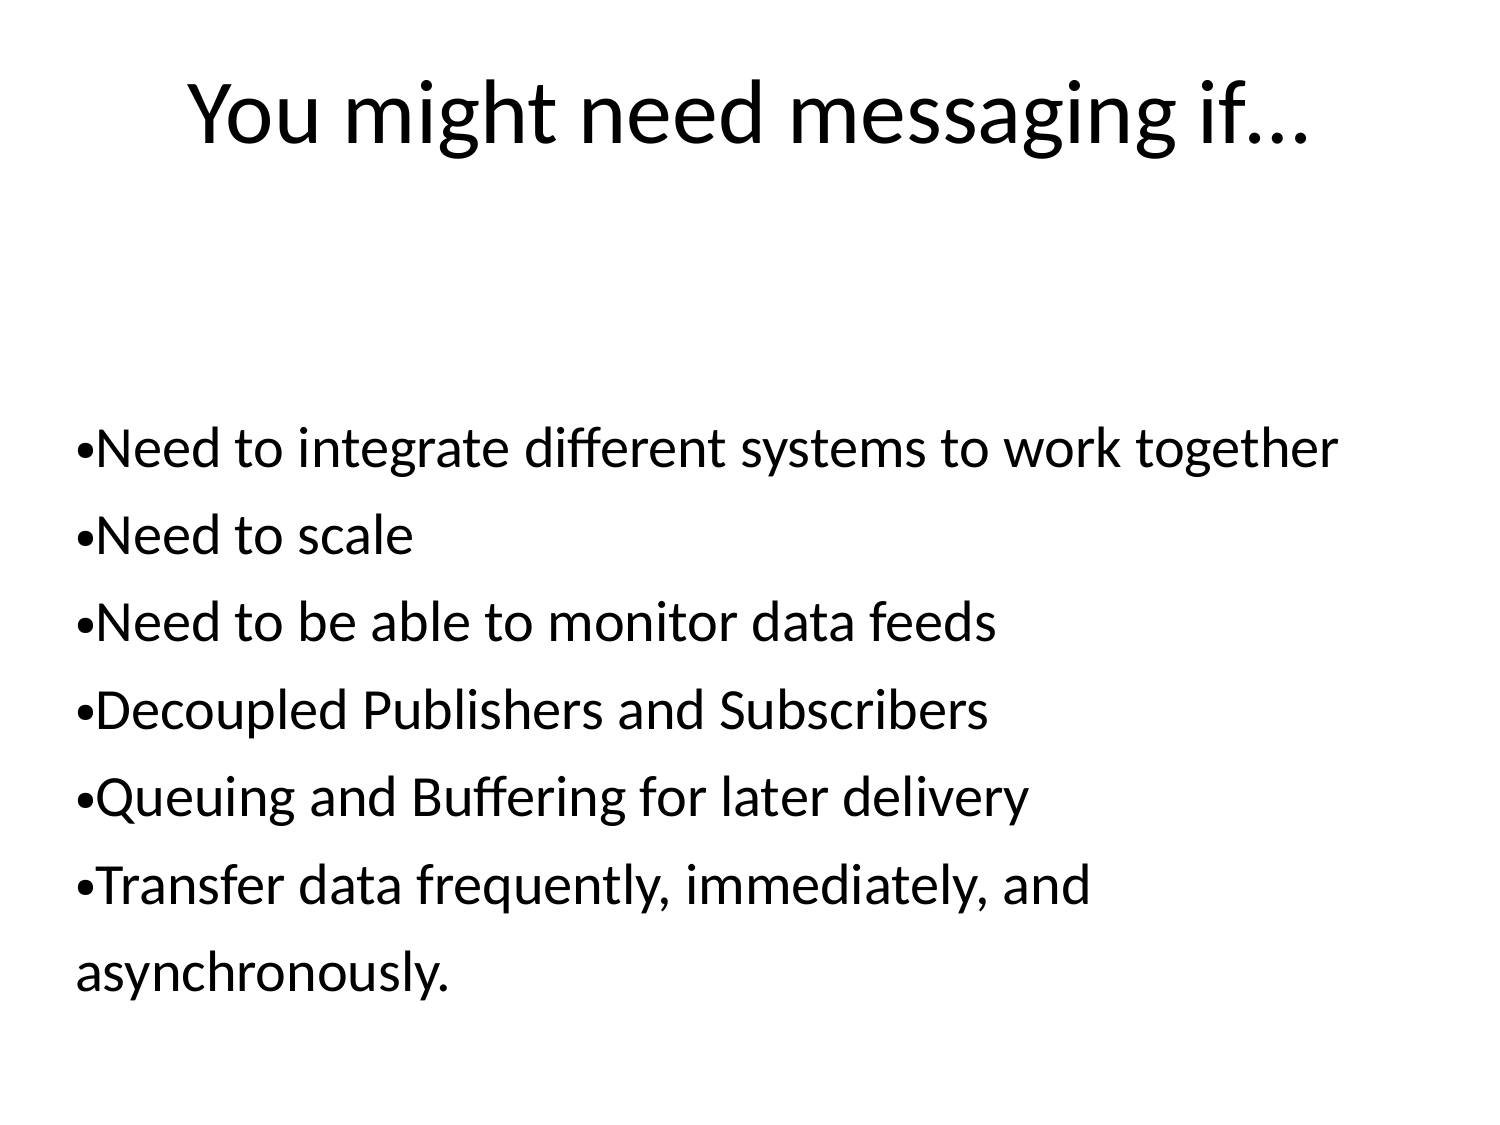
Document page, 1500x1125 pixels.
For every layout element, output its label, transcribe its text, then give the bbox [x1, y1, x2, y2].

subtitle Need to integrate different systems to work together Need to scale Need to be able to monitor data feeds Decoupled Publishers and Subscribers Queuing and Buffering for later delivery Transfer data frequently, immediately, and asynchronously. [75, 296, 1426, 1125]
text_box You might need messaging if… [75, 45, 1425, 233]
